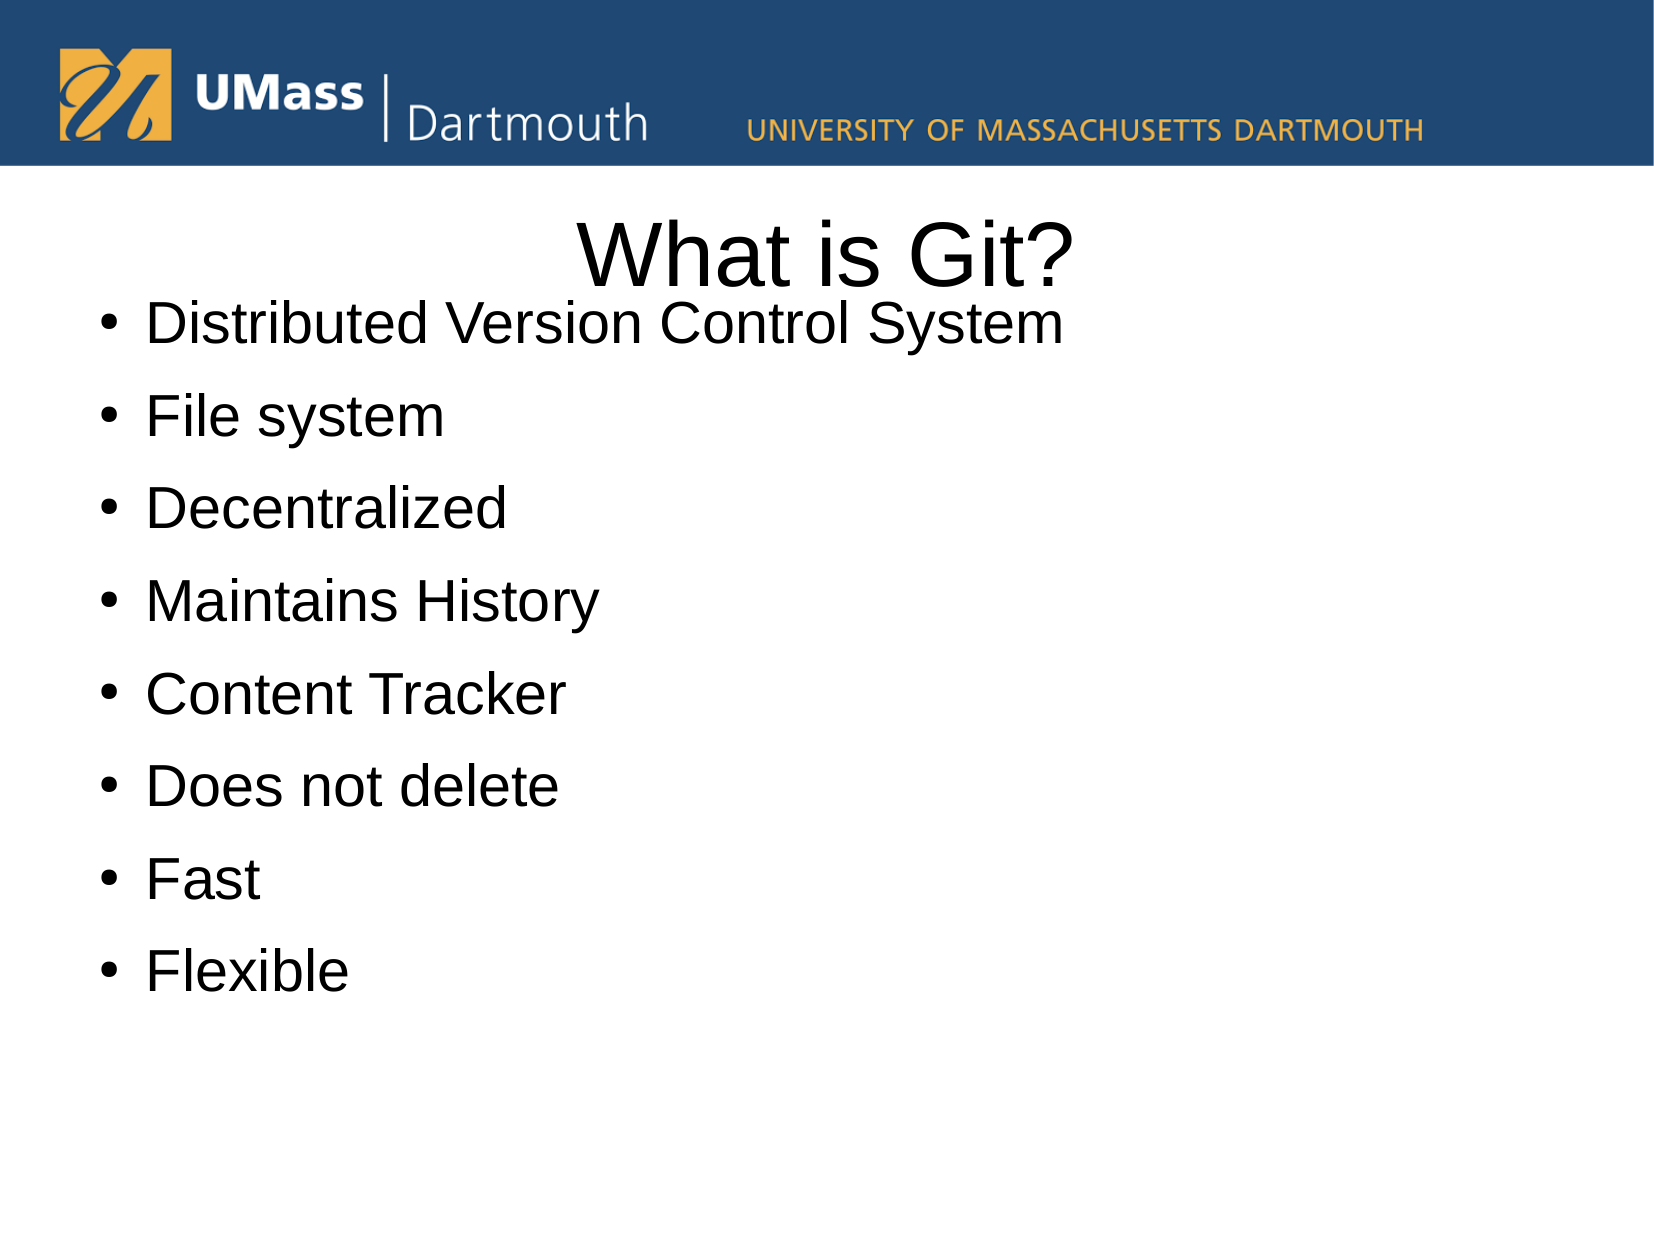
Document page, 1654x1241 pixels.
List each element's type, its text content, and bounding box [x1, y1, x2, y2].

list Distributed Version Control System File system Decentralized Maintains History Content Tracker Does not delete Fast Flexible [82, 290, 1571, 1010]
title What is Git? [82, 180, 1571, 290]
picture [0, 0, 1654, 166]
